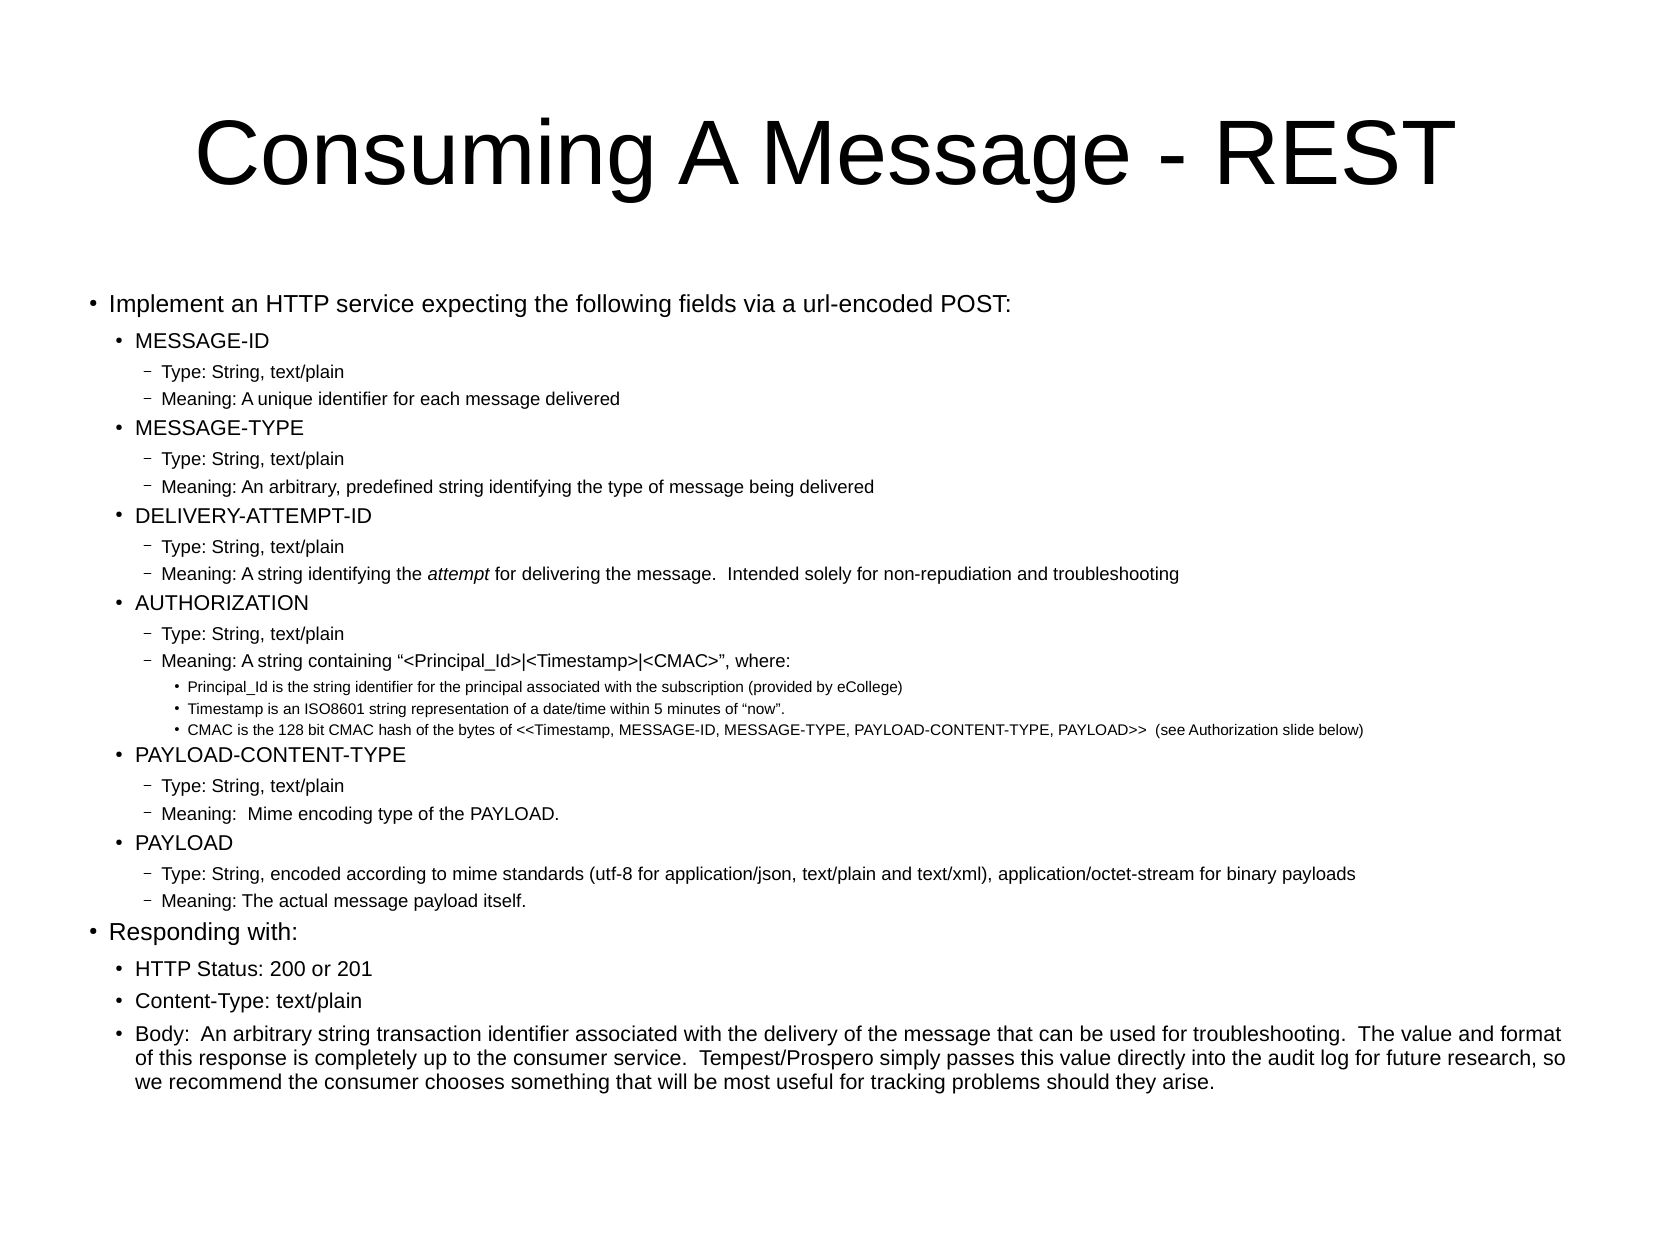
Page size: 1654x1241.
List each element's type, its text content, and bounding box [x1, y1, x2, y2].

list Implement an HTTP service expecting the following fields via a url-encoded POST: MESSAGE-ID Type: String, text/plain Meaning: A unique identifier for each message delivered MESSAGE-TYPE Type: String, text/plain Meaning: An arbitrary, predefined string identifying the type of message being delivered DELIVERY-ATTEMPT-ID Type: String, text/plain Meaning: A string identifying the attempt for delivering the message. Intended solely for non-repudiation and troubleshooting AUTHORIZATION Type: String, text/plain Meaning: A string containing “<Principal_Id>|<Timestamp>|<CMAC>”, where: Principal_Id is the string identifier for the principal associated with the subscription (provided by eCollege) Timestamp is an ISO8601 string representation of a date/time within 5 minutes of “now”. CMAC is the 128 bit CMAC hash of the bytes of <<Timestamp, MESSAGE-ID, MESSAGE-TYPE, PAYLOAD-CONTENT-TYPE, PAYLOAD>> (see Authorization slide below) PAYLOAD-CONTENT-TYPE Type: String, text/plain Meaning: Mime encoding type of the PAYLOAD. PAYLOAD Type: String, encoded according to mime standards (utf-8 for application/json, text/plain and text/xml), application/octet-stream for binary payloads Meaning: The actual message payload itself. Responding with: HTTP Status: 200 or 201 Content-Type: text/plain Body: An arbitrary string transaction identifier associated with the delivery of the message that can be used for troubleshooting. The value and format of this response is completely up to the consumer service. Tempest/Prospero simply passes this value directly into the audit log for future research, so we recommend the consumer chooses something that will be most useful for tracking problems should they arise. [82, 290, 1571, 1109]
title Consuming A Message - REST [82, 49, 1571, 257]
